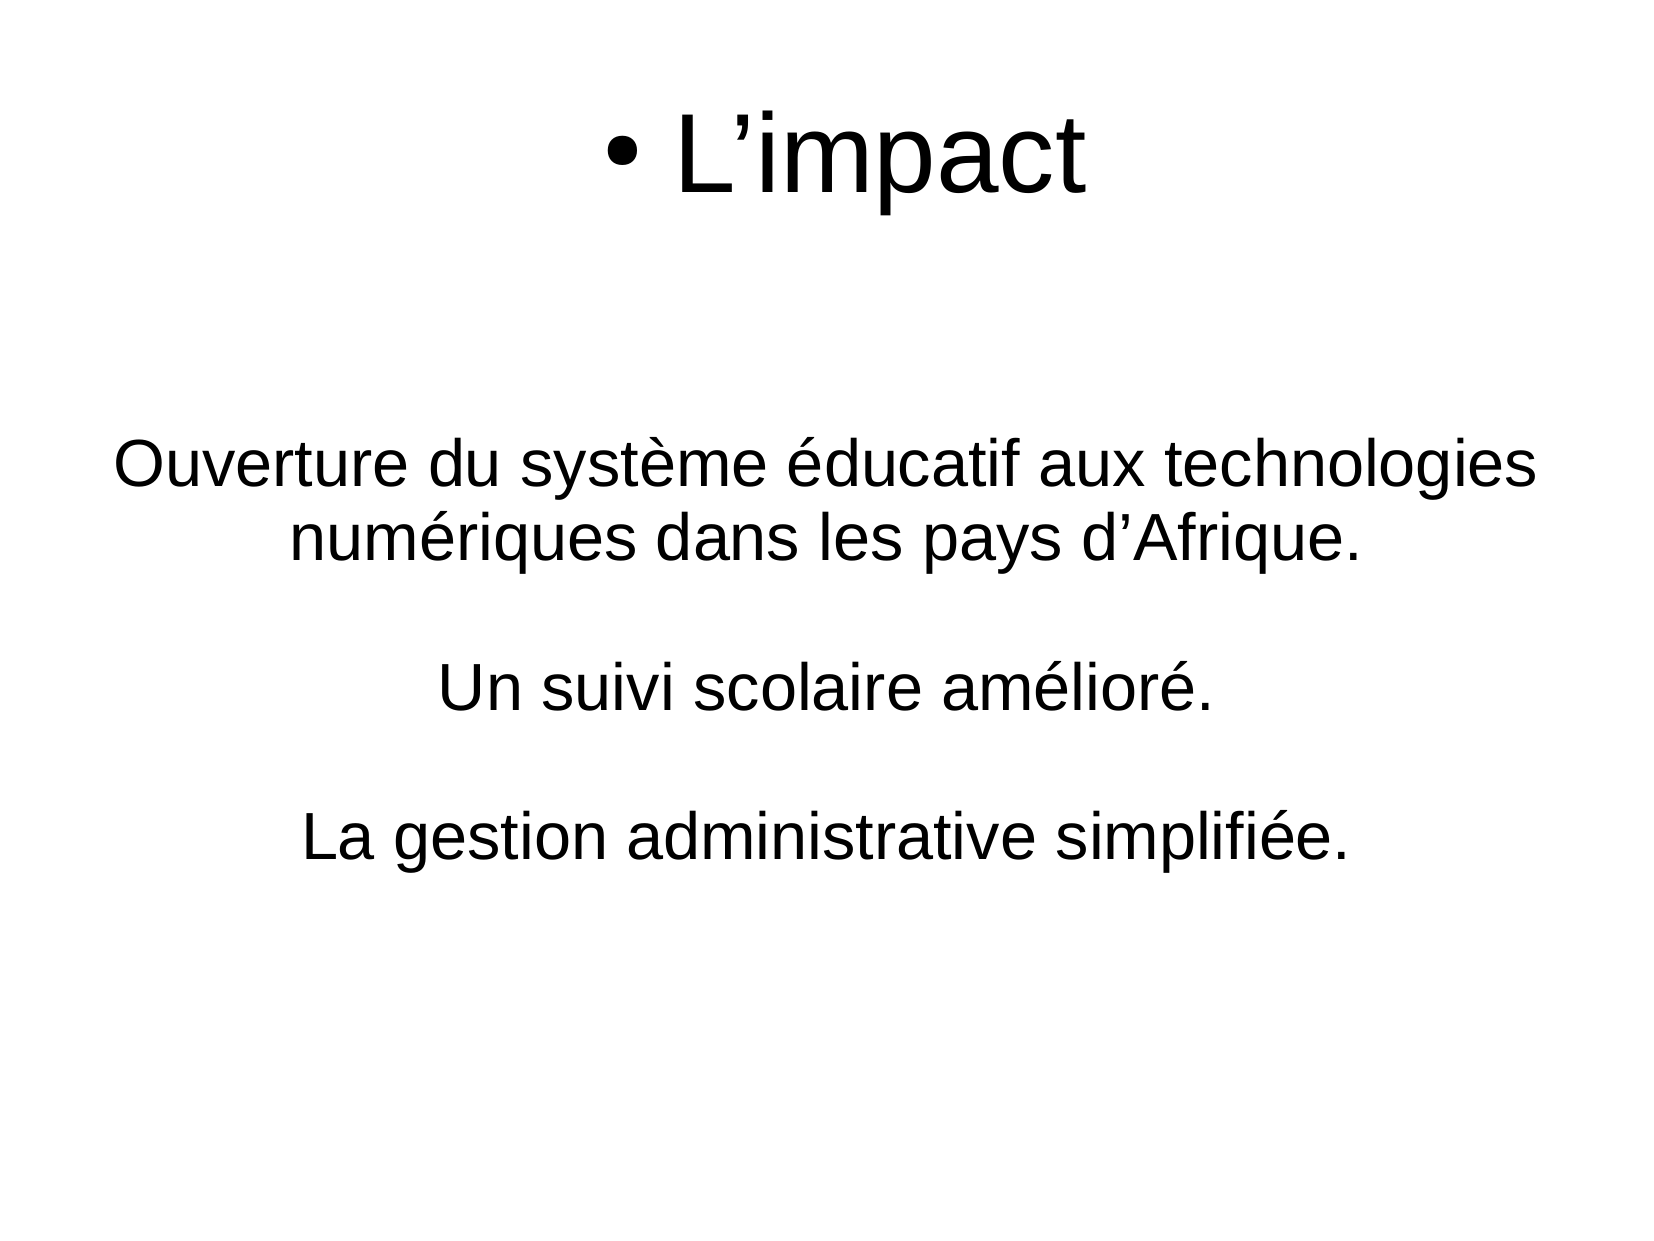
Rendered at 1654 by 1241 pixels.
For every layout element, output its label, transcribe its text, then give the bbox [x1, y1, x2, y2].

title L’impact [82, 49, 1571, 257]
subtitle Ouverture du système éducatif aux technologies numériques dans les pays d’Afrique. Un suivi scolaire amélioré. La gestion administrative simplifiée. [82, 290, 1571, 1010]
